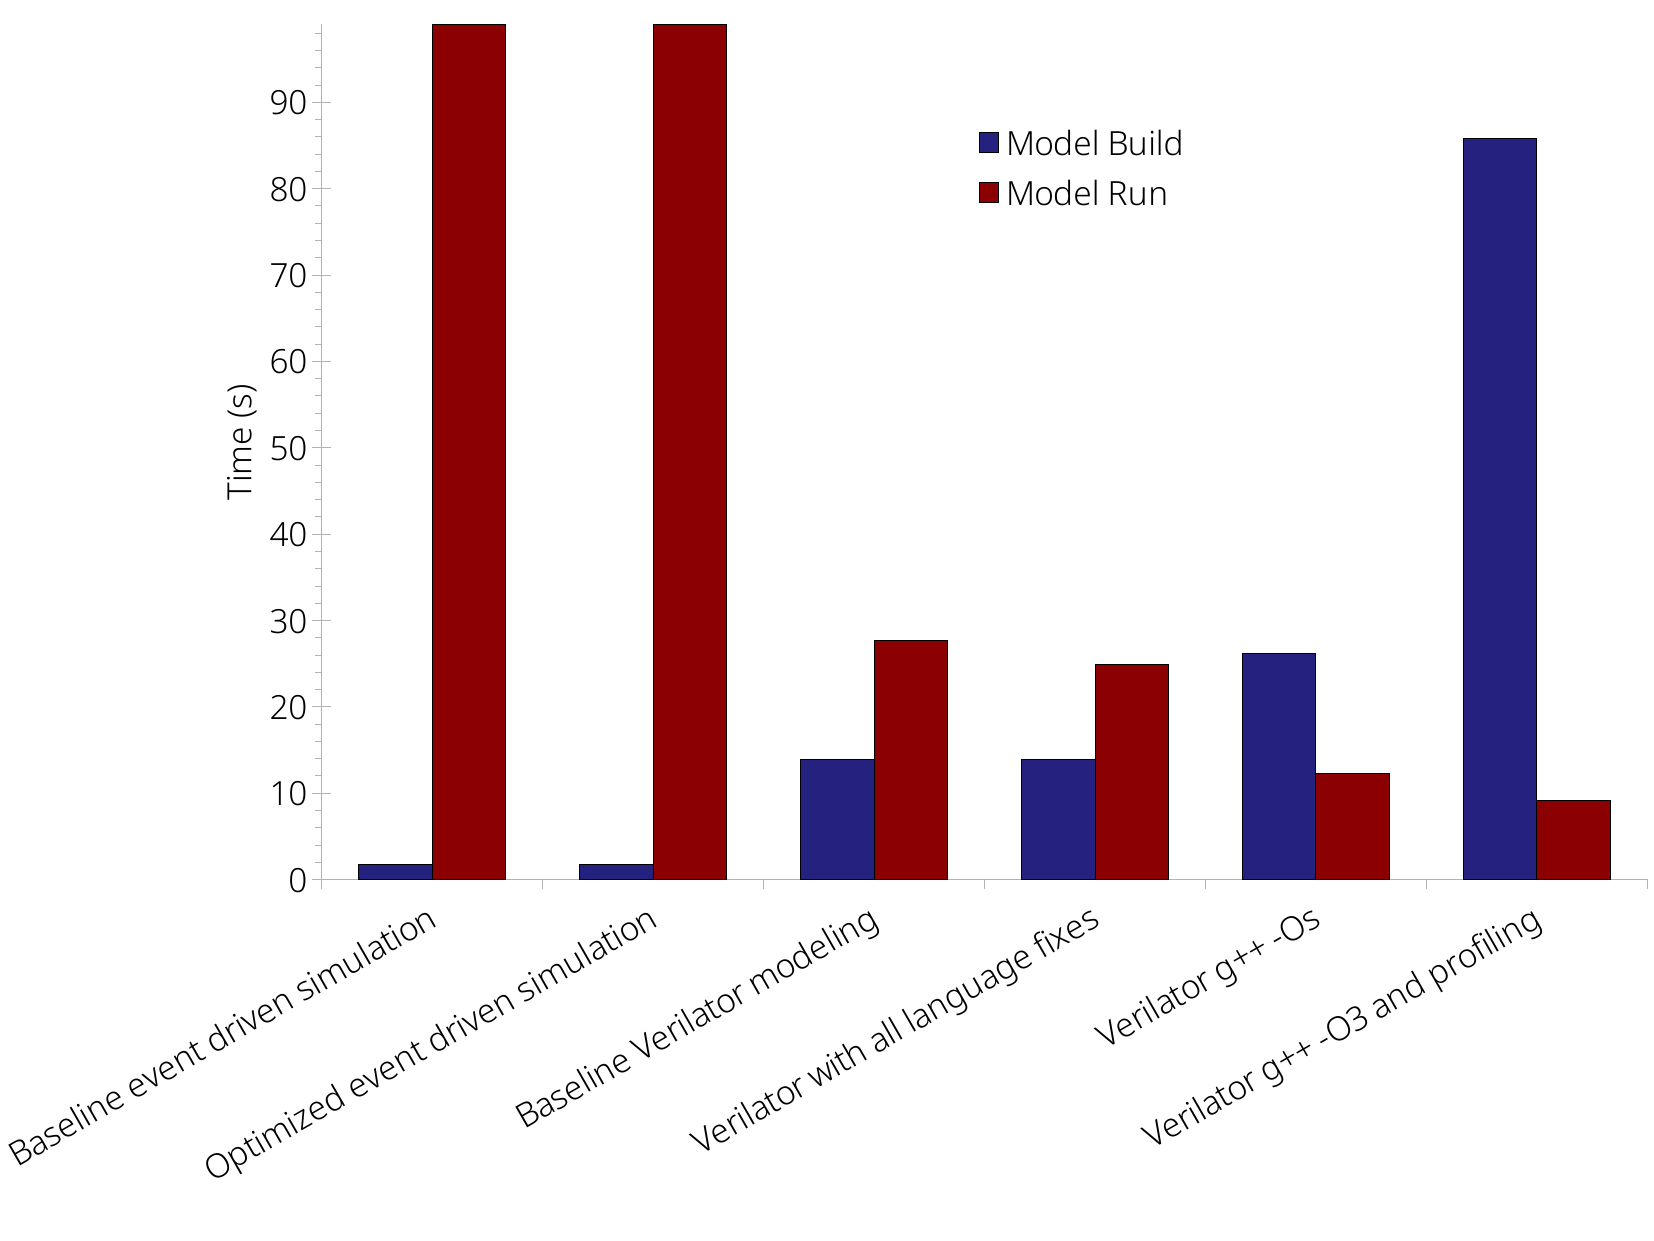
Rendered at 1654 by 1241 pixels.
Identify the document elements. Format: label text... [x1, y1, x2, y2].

text_box Time (s) [213, 388, 264, 497]
chart [0, 0, 1654, 1241]
